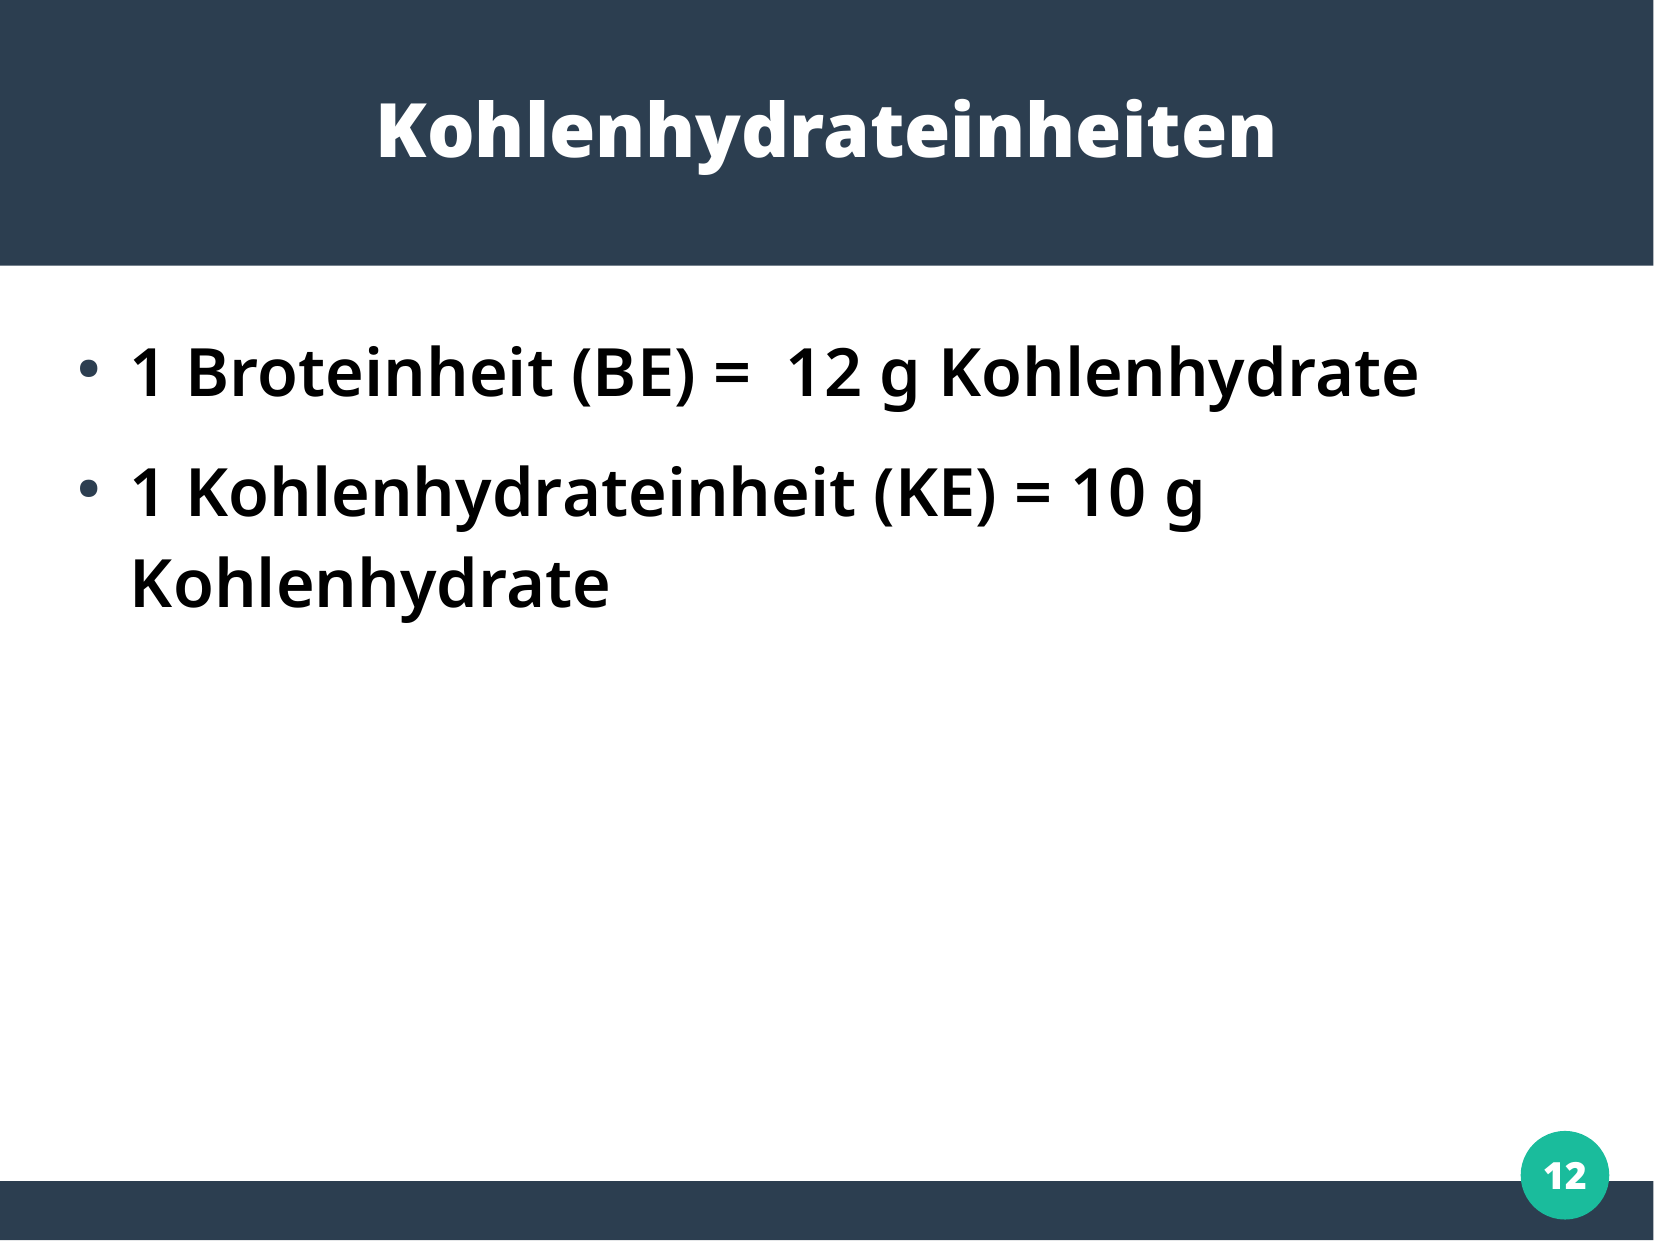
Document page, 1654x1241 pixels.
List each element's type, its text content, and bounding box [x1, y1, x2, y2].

list 1 Broteinheit (BE) = 12 g Kohlenhydrate 1 Kohlenhydrateinheit (KE) = 10 g Kohlenhydrate [59, 324, 1595, 1152]
title Kohlenhydrateinheiten [59, 49, 1595, 207]
